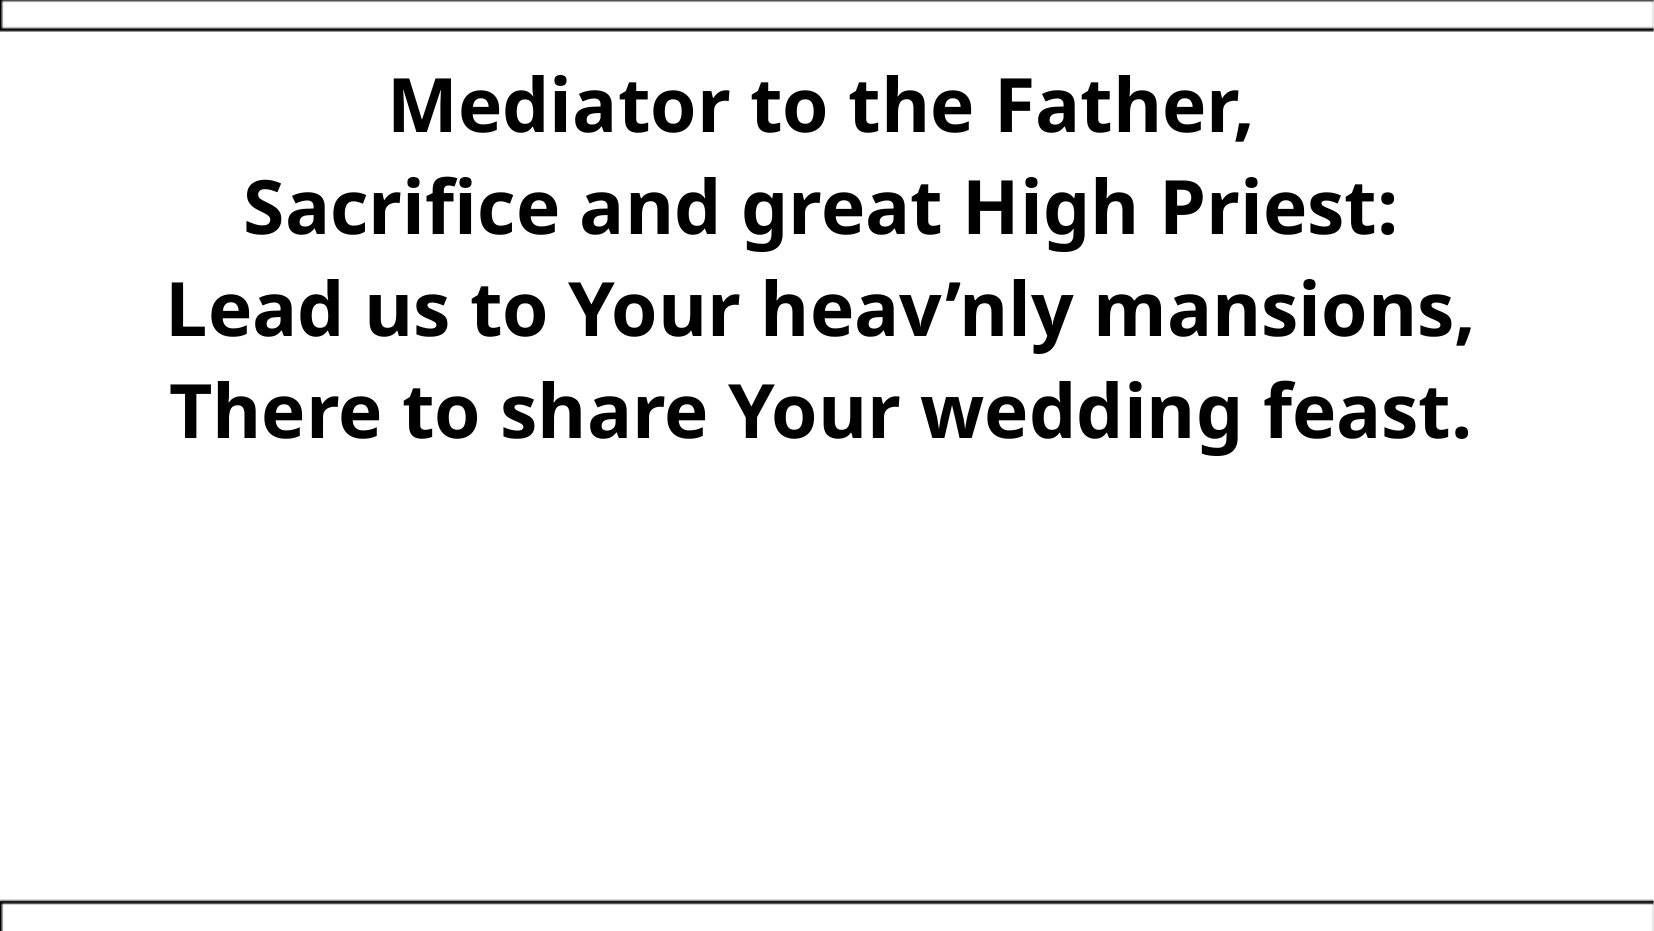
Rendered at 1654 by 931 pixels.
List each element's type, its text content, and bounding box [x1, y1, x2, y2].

picture [0, 0, 1654, 931]
text_box Mediator to the Father, Sacrifice and great High Priest: Lead us to Your heav’nly mansions, There to share Your wedding feast. [101, 44, 1542, 459]
